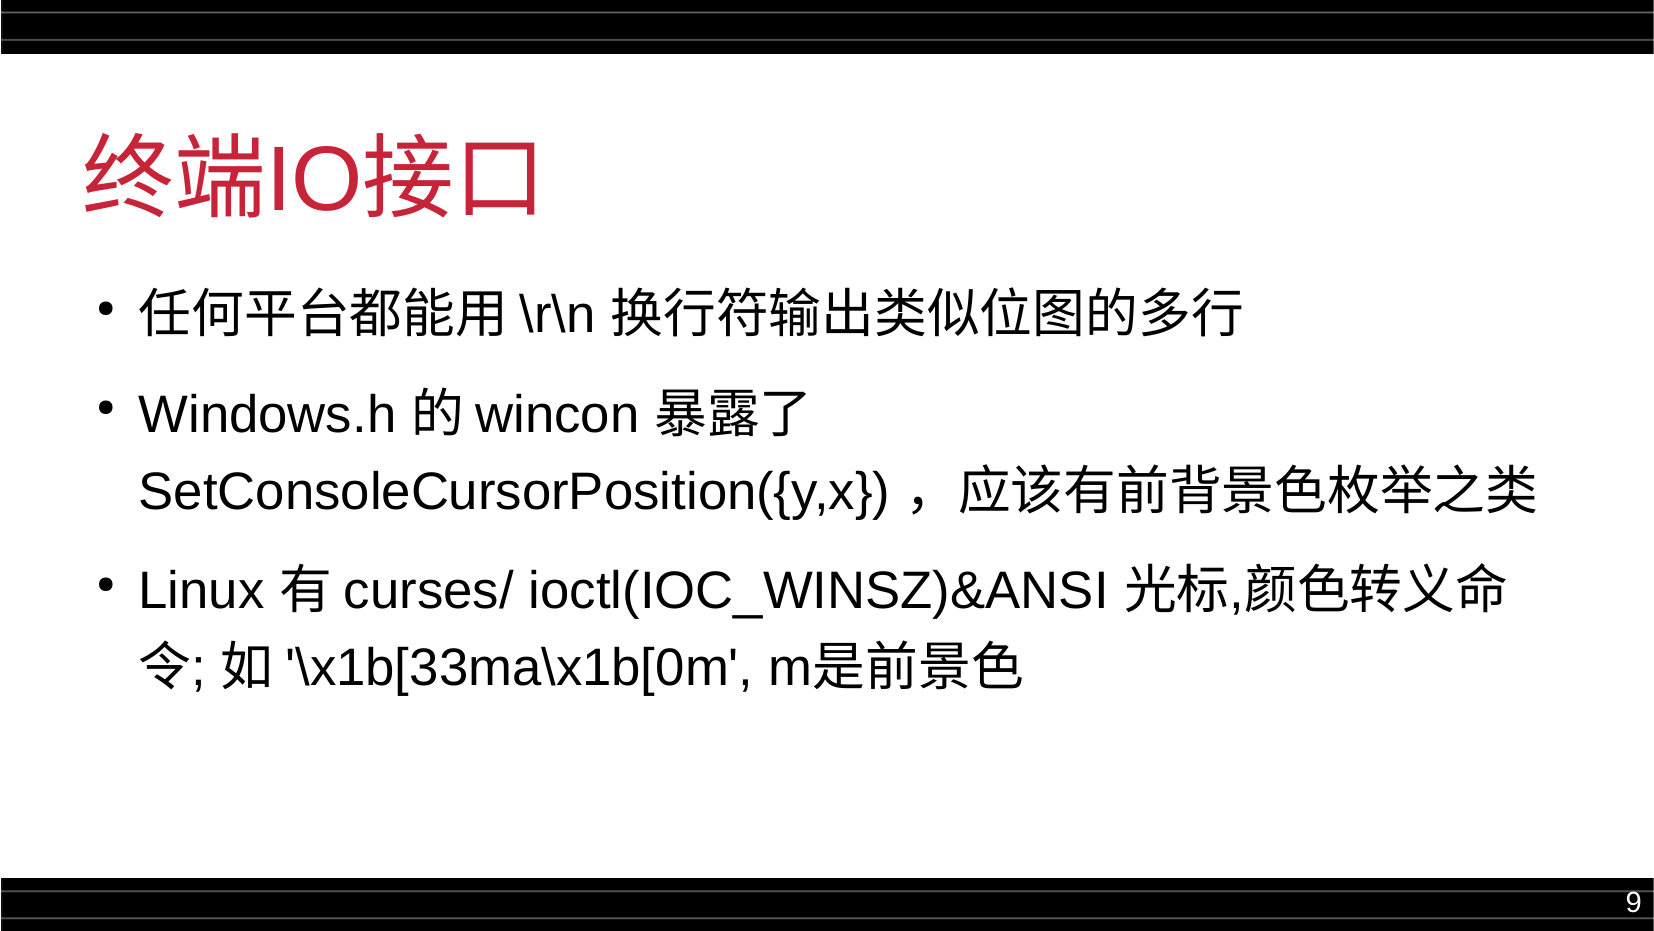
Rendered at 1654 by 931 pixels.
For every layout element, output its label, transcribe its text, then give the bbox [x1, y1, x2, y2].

picture [1, 878, 1654, 931]
list 任何平台都能用 \r\n 换行符输出类似位图的多行 Windows.h 的 wincon 暴露了 SetConsoleCursorPosition({y,x}) ，应该有前背景色枚举之类 Linux 有 curses/ ioctl(IOC_WINSZ)&ANSI 光标,颜色转义命令; 如 '\x1b[33ma\x1b[0m', m是前景色 [82, 271, 1571, 758]
title 终端IO接口 [82, 92, 1571, 249]
picture [1, 0, 1654, 54]
